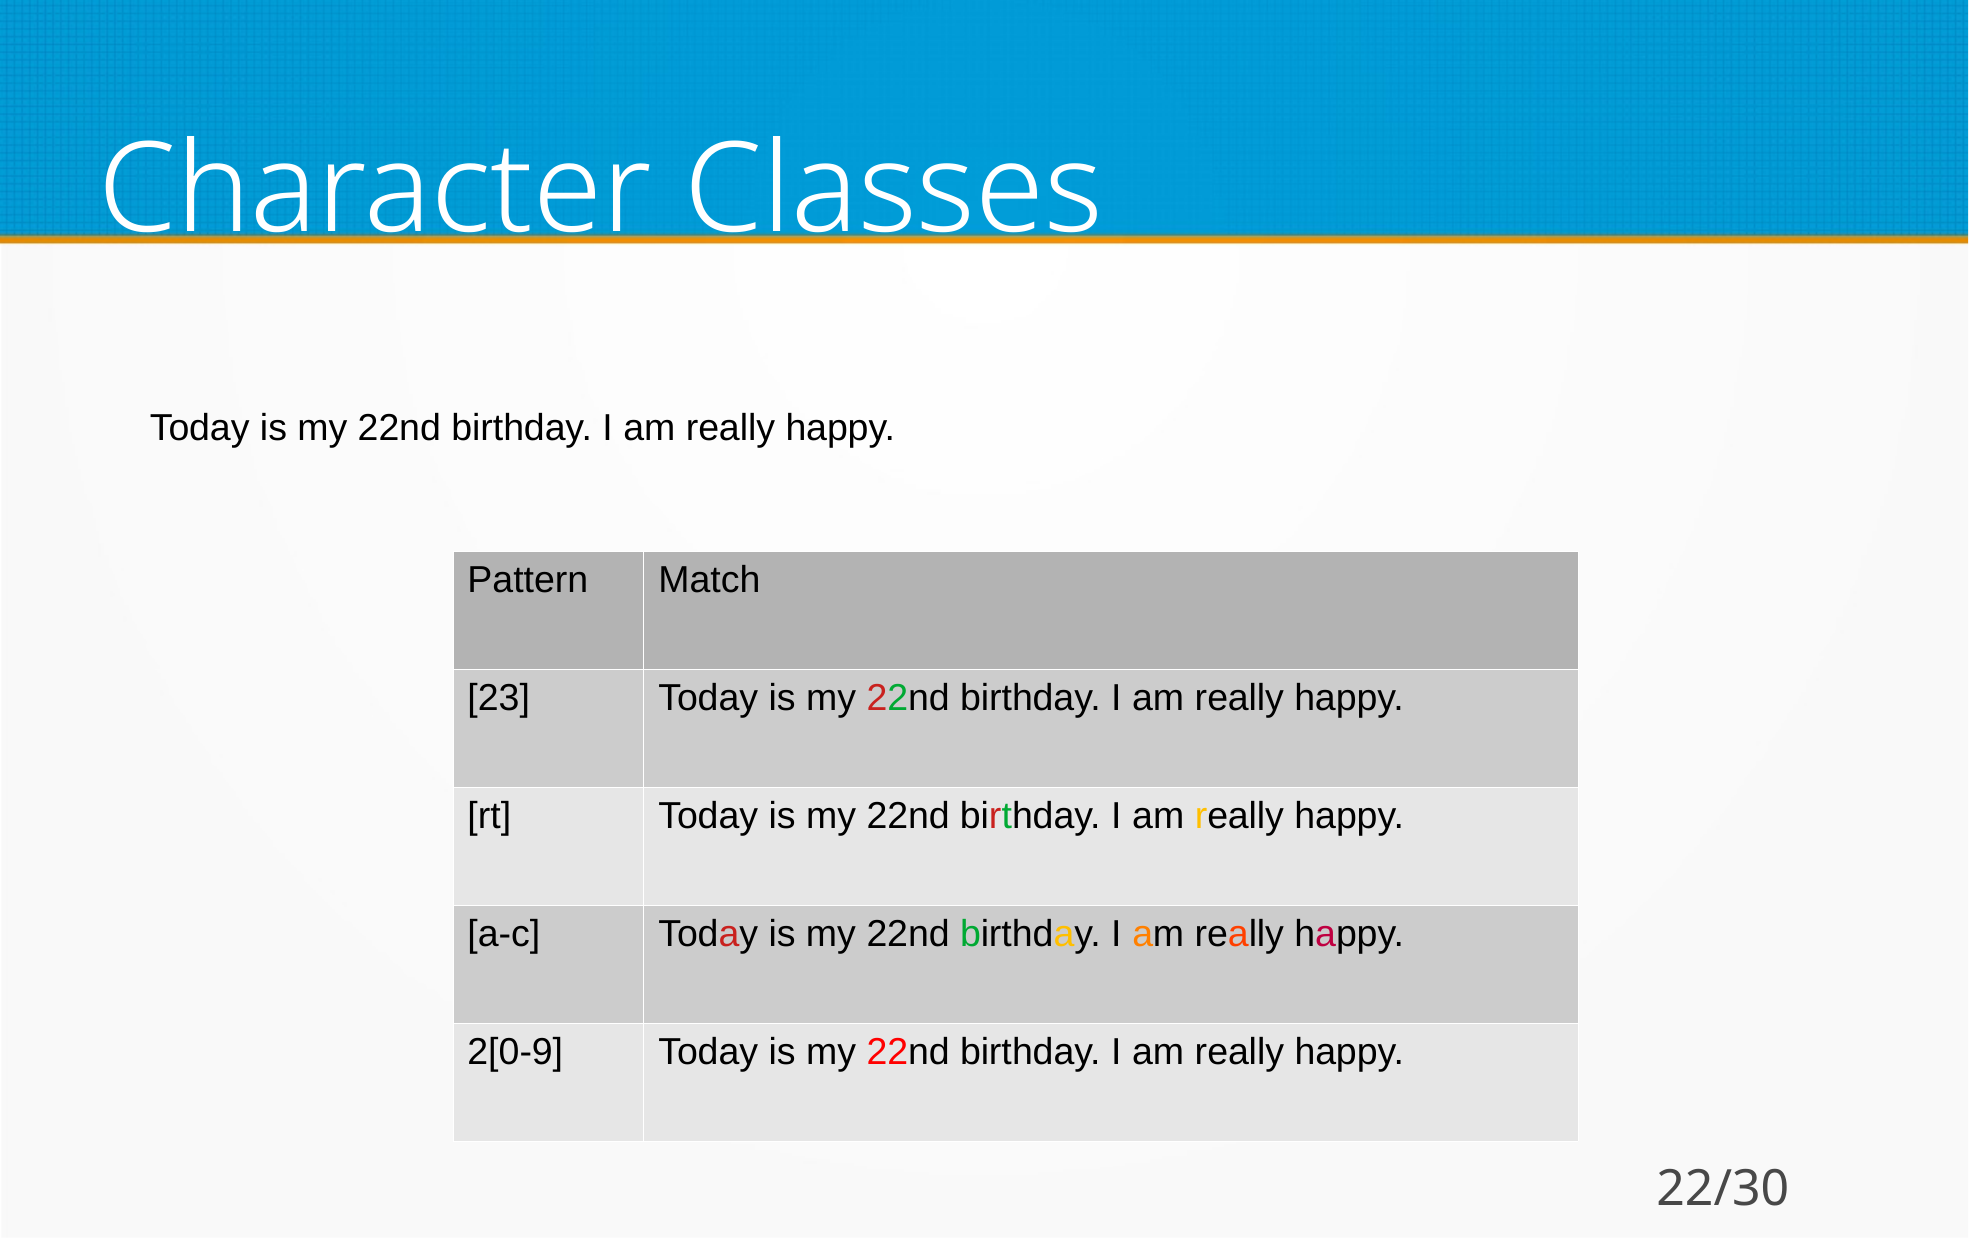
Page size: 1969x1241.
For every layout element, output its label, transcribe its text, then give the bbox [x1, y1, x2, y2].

table_cell Today is my 22nd birthday. I am really happy. [644, 906, 1578, 1023]
table_cell Today is my 22nd birthday. I am really happy. [644, 670, 1578, 787]
title Character Classes [98, 49, 1870, 257]
table_cell [23] [454, 670, 643, 787]
table_cell [rt] [454, 788, 643, 905]
table_header Match [644, 552, 1578, 669]
table_cell 2[0-9] [454, 1024, 643, 1141]
table_cell Today is my 22nd birthday. I am really happy. [644, 1024, 1578, 1141]
text_box Today is my 22nd birthday. I am really happy. [135, 315, 961, 498]
picture [0, 233, 1969, 1241]
table_cell Today is my 22nd birthday. I am really happy. [644, 788, 1578, 905]
table_header Pattern [454, 552, 643, 669]
table_cell [a-c] [454, 906, 643, 1023]
